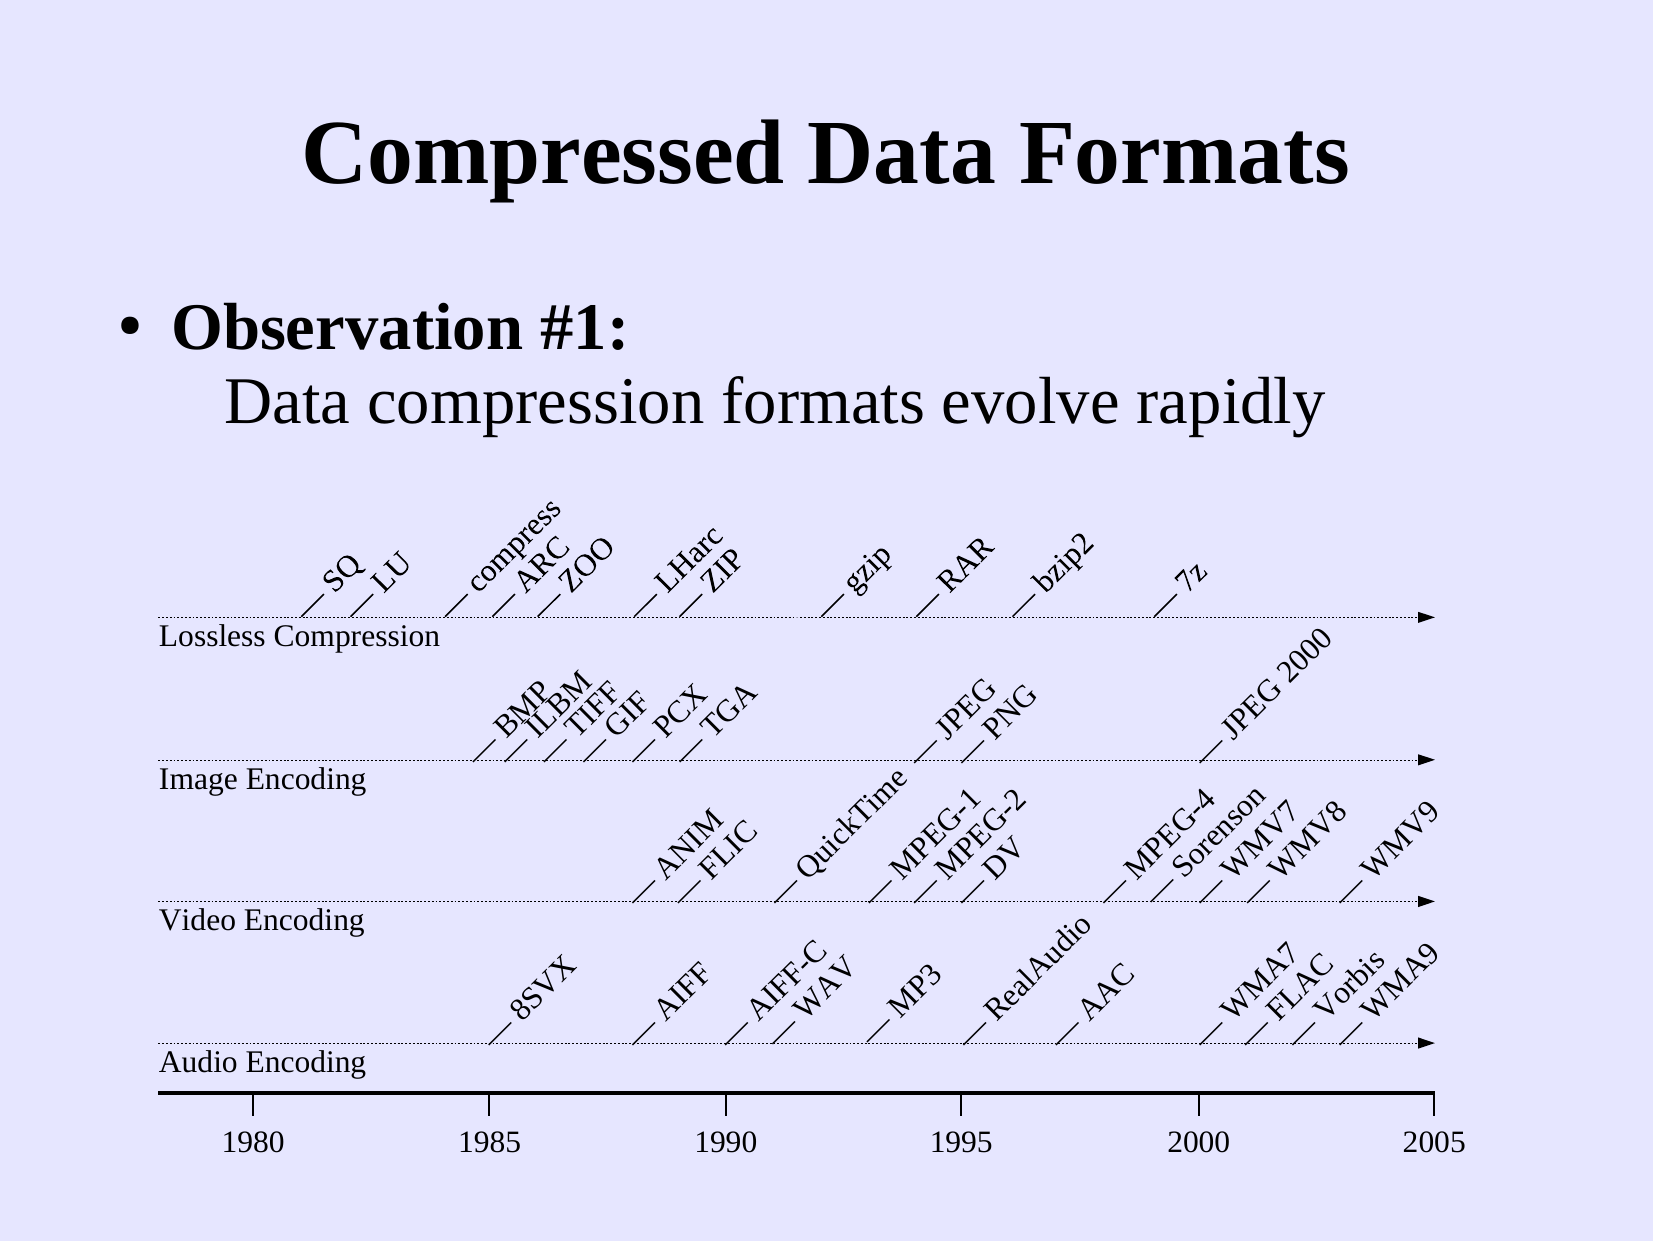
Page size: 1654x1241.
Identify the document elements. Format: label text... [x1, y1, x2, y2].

picture [150, 417, 1537, 1083]
list Observation #1: Data compression formats evolve rapidly [82, 290, 1571, 1095]
title Compressed Data Formats [82, 49, 1571, 257]
picture [154, 1089, 1483, 1163]
